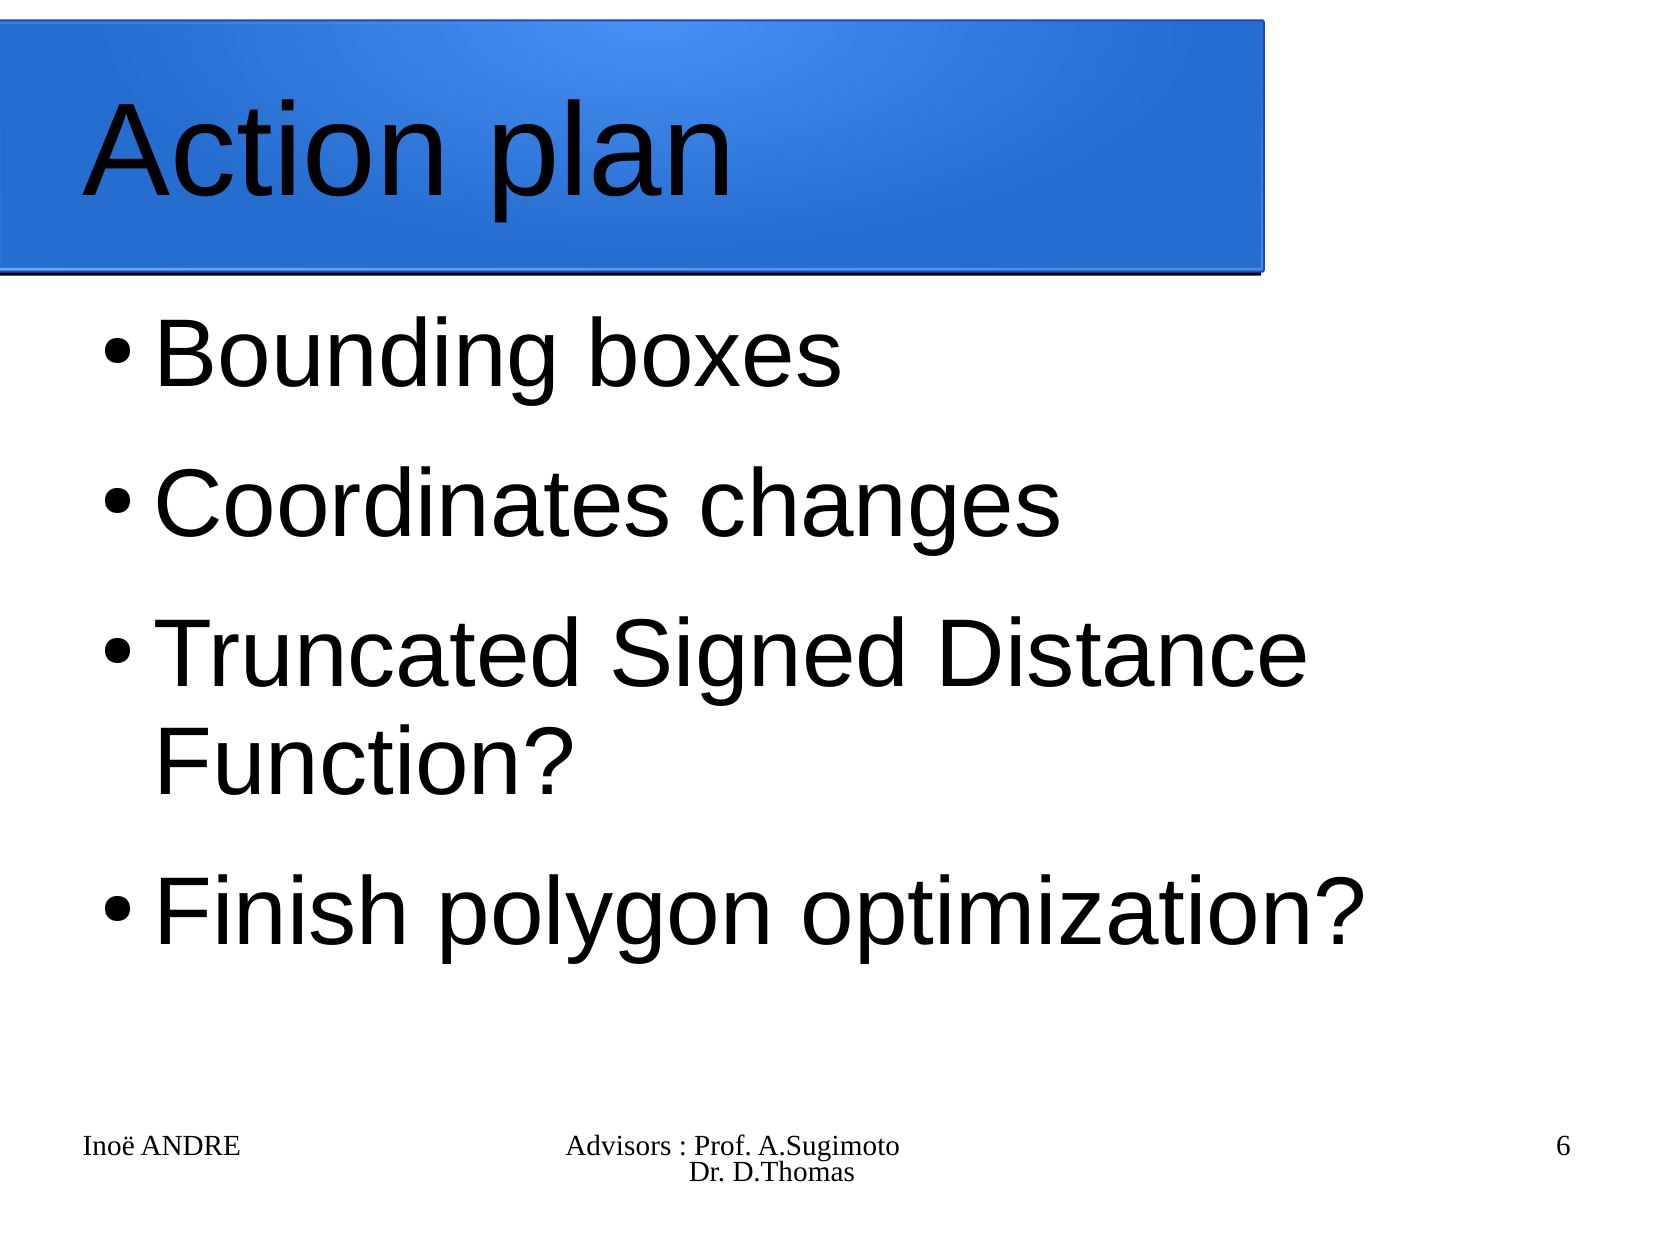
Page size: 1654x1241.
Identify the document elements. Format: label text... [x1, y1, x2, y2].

list Bounding boxes Coordinates changes Truncated Signed Distance Function? Finish polygon optimization? [82, 299, 1571, 1019]
title Action plan [82, 47, 1235, 252]
